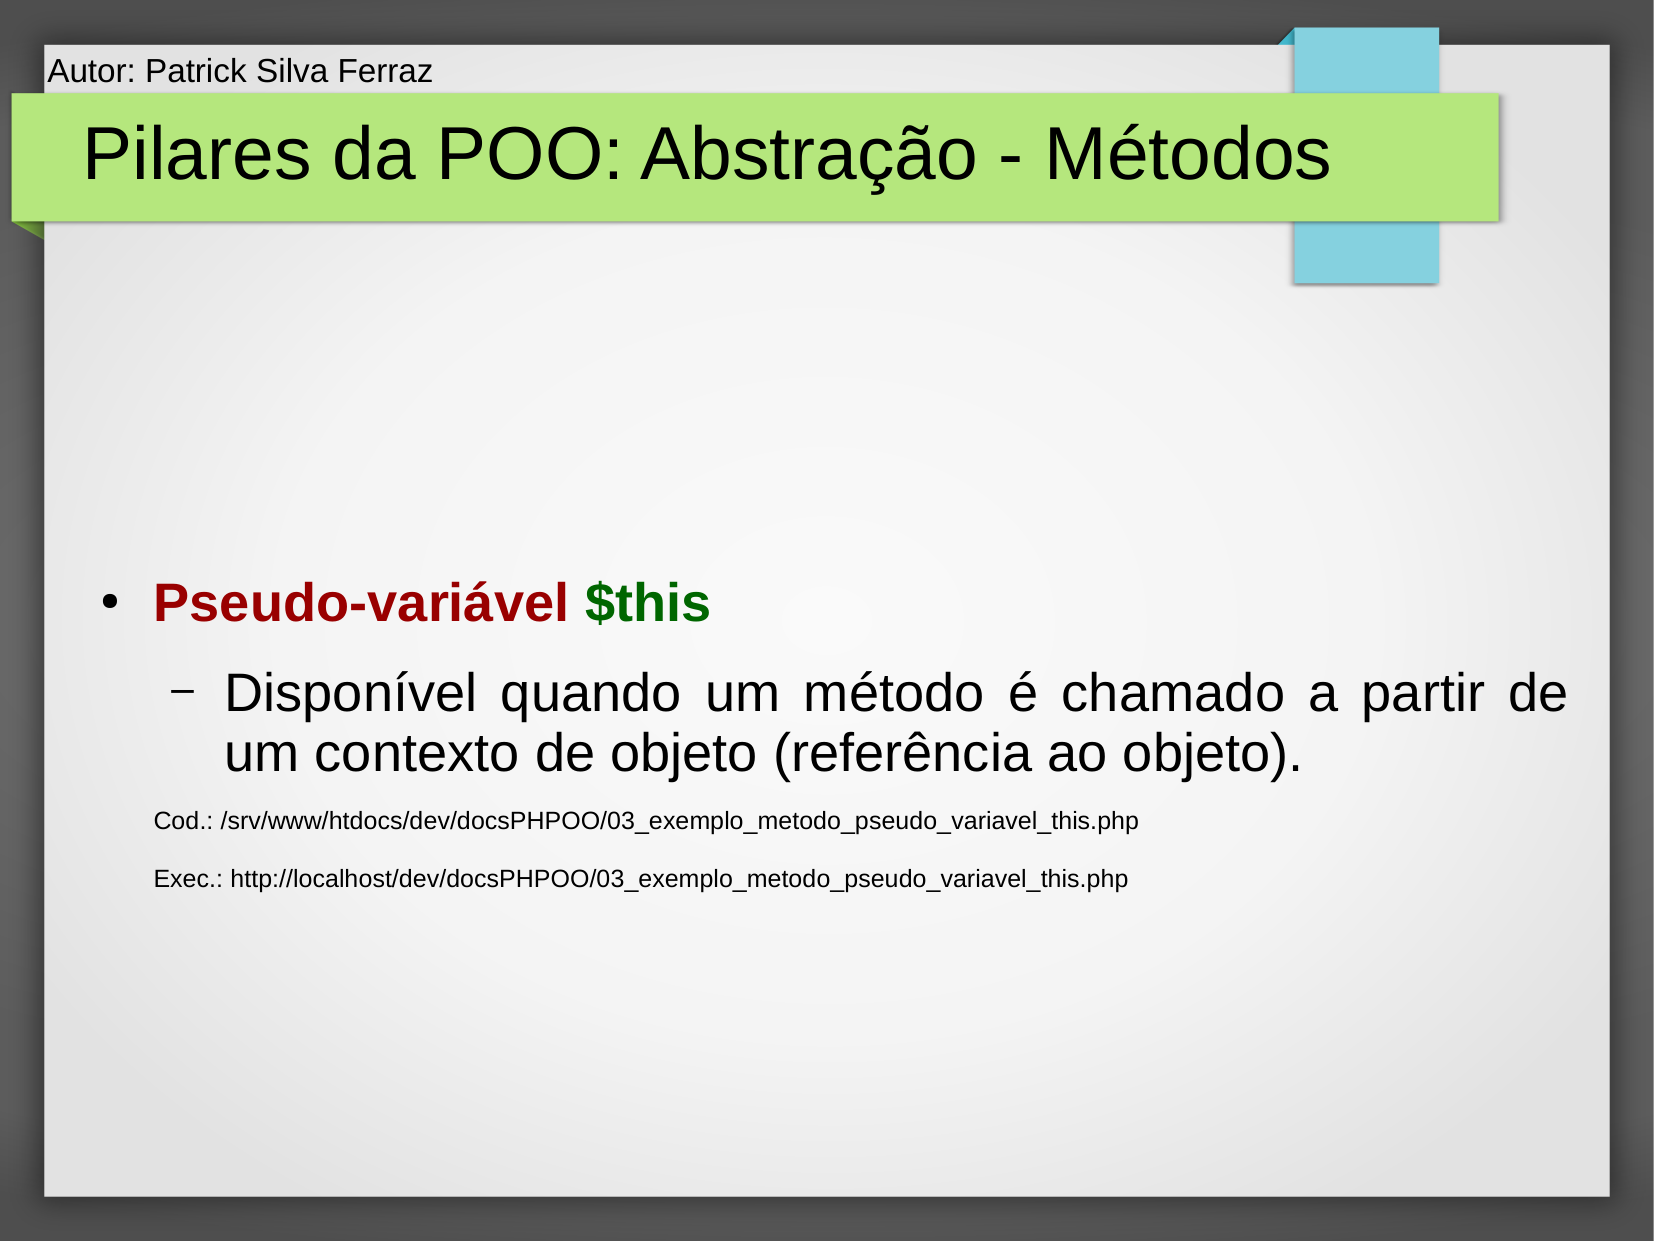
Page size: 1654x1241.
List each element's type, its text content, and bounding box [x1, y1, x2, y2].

picture [0, 0, 1654, 1241]
text_box Autor: Patrick Silva Ferraz [47, 47, 876, 95]
list Pseudo-variável $this Disponível quando um método é chamado a partir de um contexto de objeto (referência ao objeto). Cod.: /srv/www/htdocs/dev/docsPHPOO/03_exemplo_metodo_pseudo_variavel_this.php Exec.: http://localhost/dev/docsPHPOO/03_exemplo_metodo_pseudo_variavel_this.php [82, 295, 1571, 1170]
title Pilares da POO: Abstração - Métodos [82, 69, 1501, 238]
